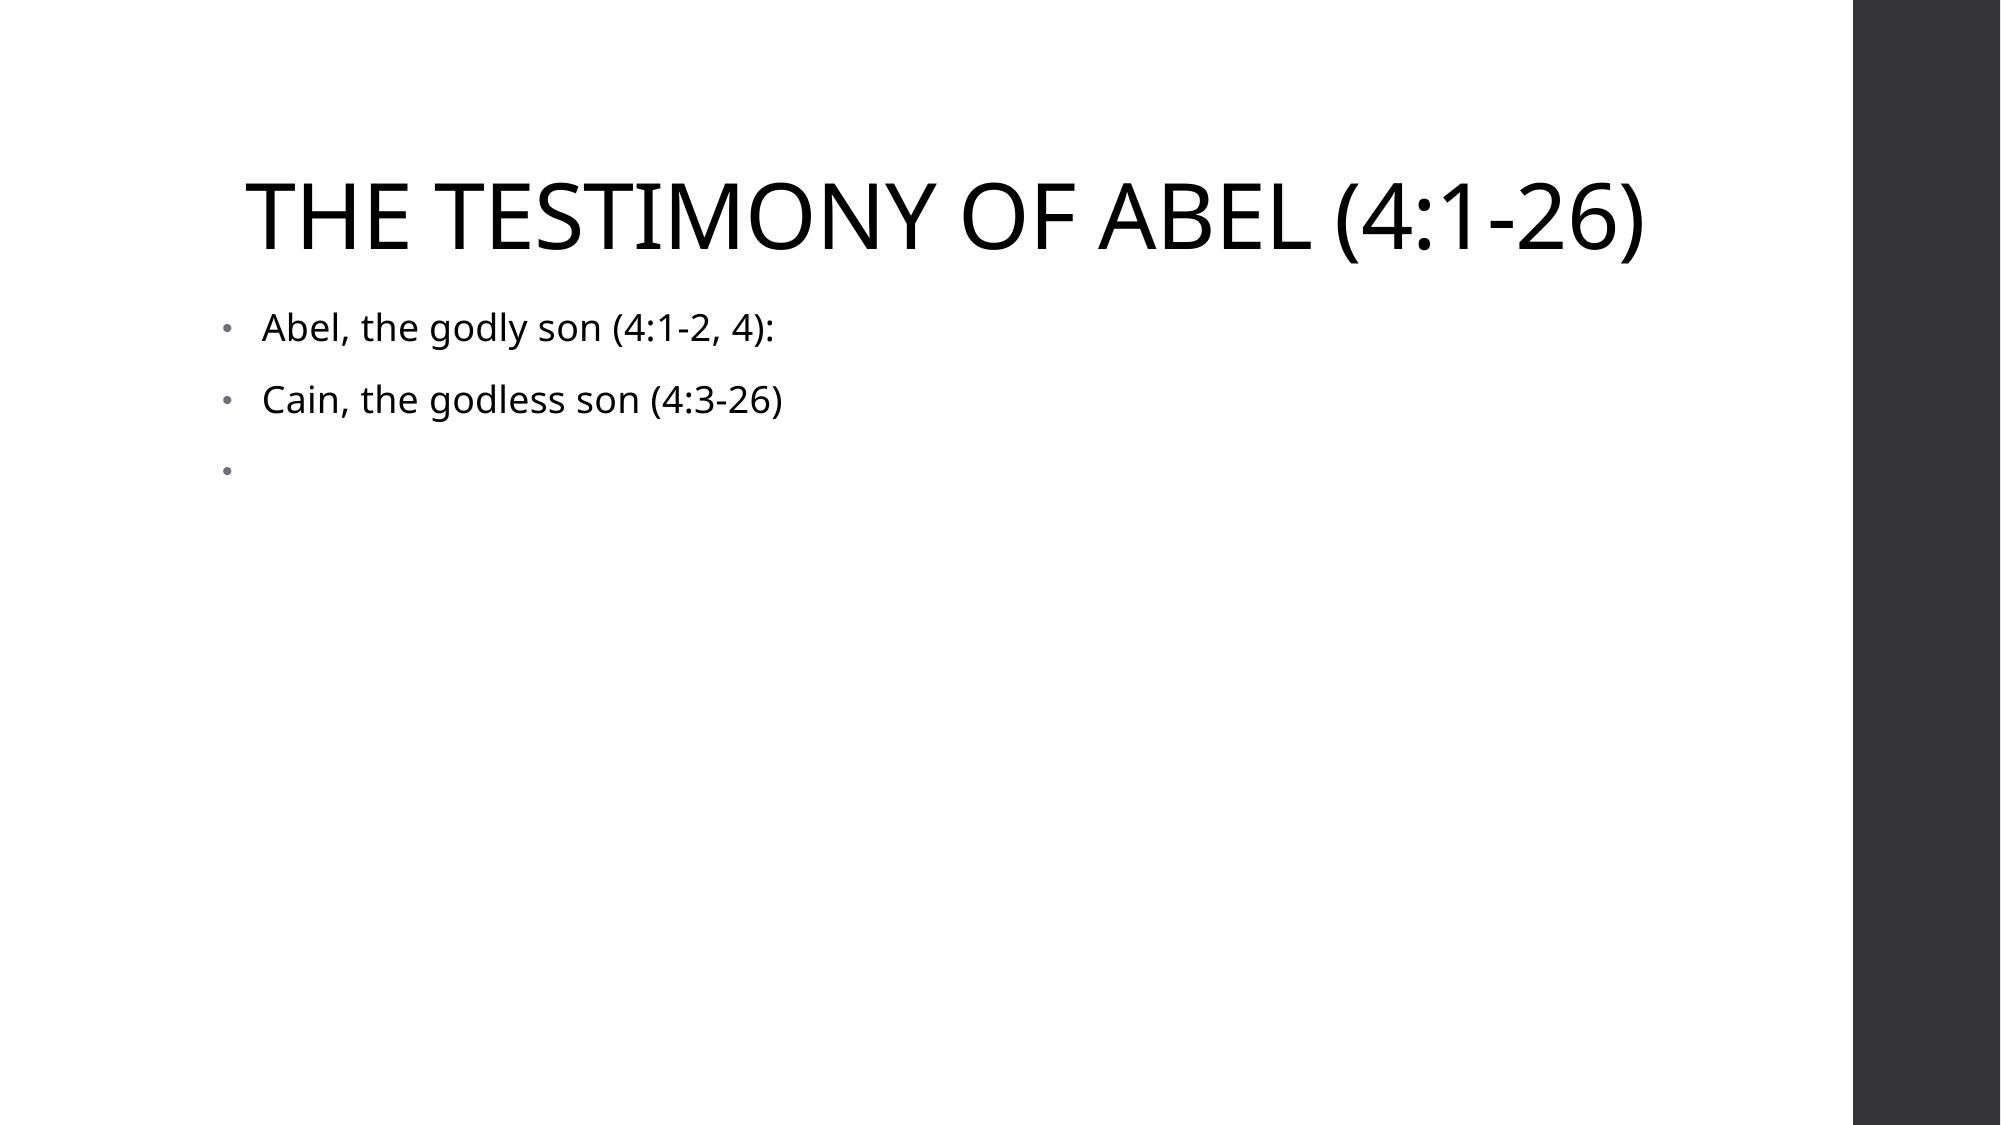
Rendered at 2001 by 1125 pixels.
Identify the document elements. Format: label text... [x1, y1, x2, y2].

title THE TESTIMONY OF ABEL (4:1-26) [206, 60, 1797, 278]
list Abel, the godly son (4:1-2, 4): Cain, the godless son (4:3-26) [206, 299, 1617, 1014]
